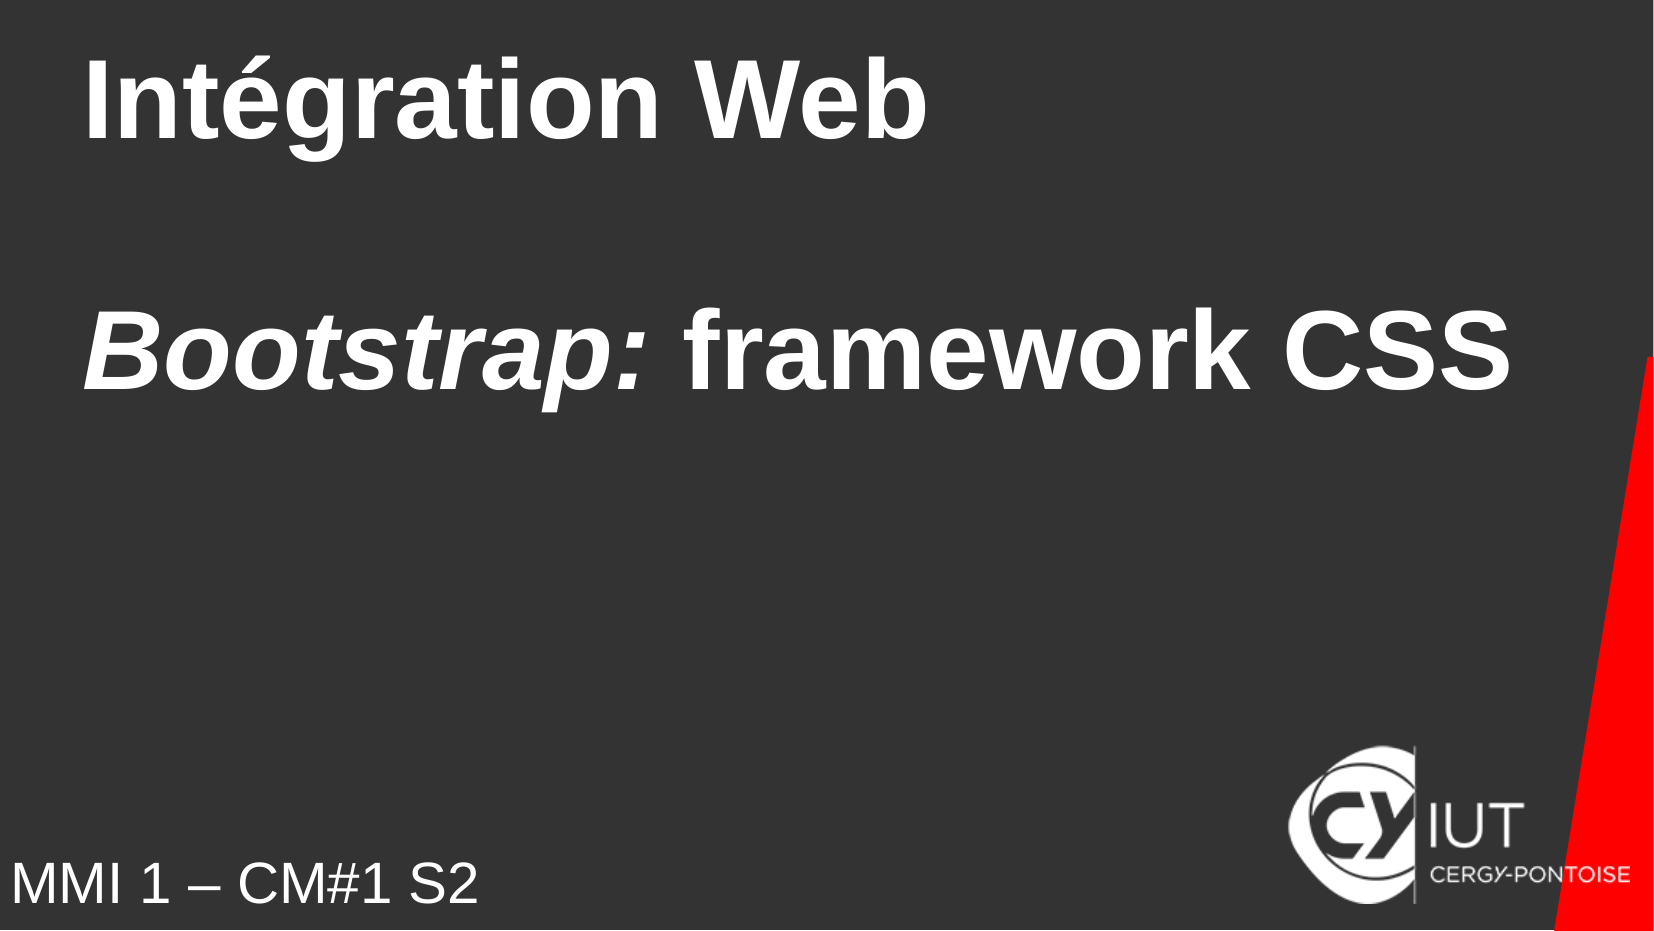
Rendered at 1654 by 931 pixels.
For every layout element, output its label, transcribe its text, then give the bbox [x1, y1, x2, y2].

title Intégration Web Bootstrap: framework CSS [82, 36, 1571, 931]
picture [1284, 744, 1630, 904]
title MMI 1 – CM#1 S2 [10, 805, 1276, 931]
text_box [1554, 356, 1654, 931]
